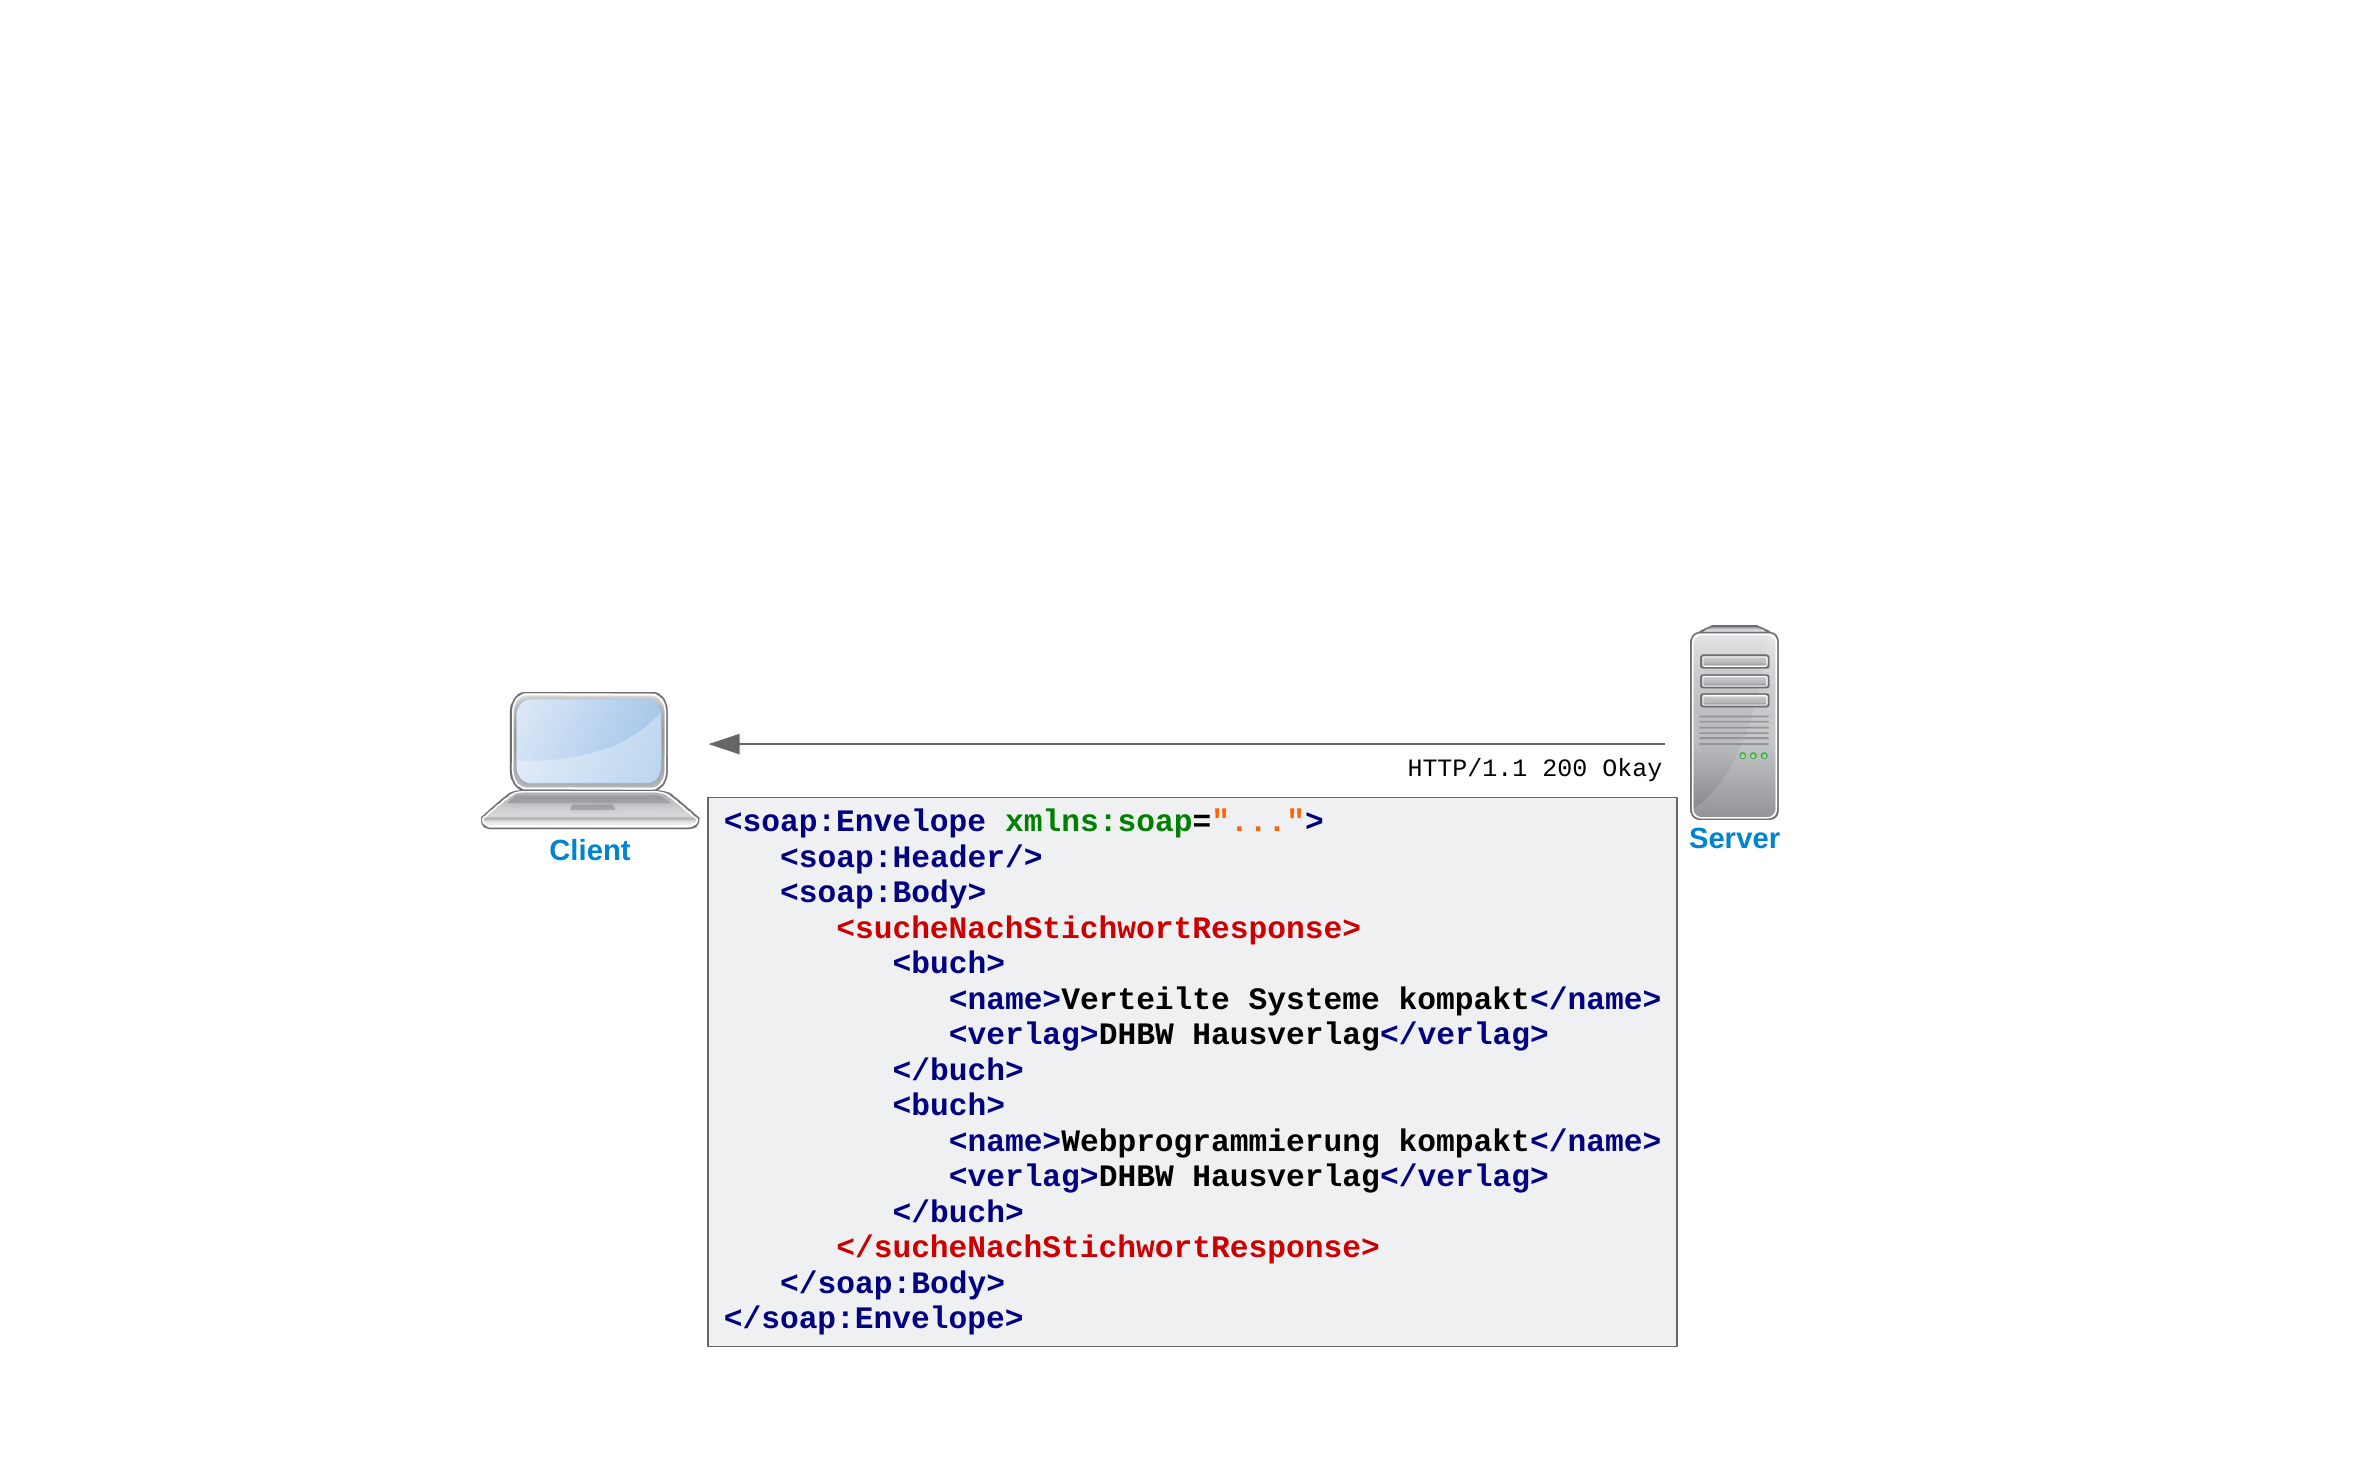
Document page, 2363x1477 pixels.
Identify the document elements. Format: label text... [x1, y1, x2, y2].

text_box Client [534, 826, 646, 875]
picture [471, 682, 709, 839]
text_box Server [1678, 814, 1796, 863]
picture [1690, 625, 1779, 814]
text_box <soap:Envelope xmlns:soap="..."> <soap:Header/> <soap:Body> <sucheNachStichwortResponse> <buch> <name>Verteilte Systeme kompakt</name> <verlag>DHBW Hausverlag</verlag> </buch> <buch> <name>Webprogrammierung kompakt</name> <verlag>DHBW Hausverlag</verlag> </buch> </sucheNachStichwortResponse> </soap:Body> </soap:Envelope> [708, 797, 1678, 1347]
text_box HTTP/1.1 200 Okay [1392, 748, 1678, 792]
